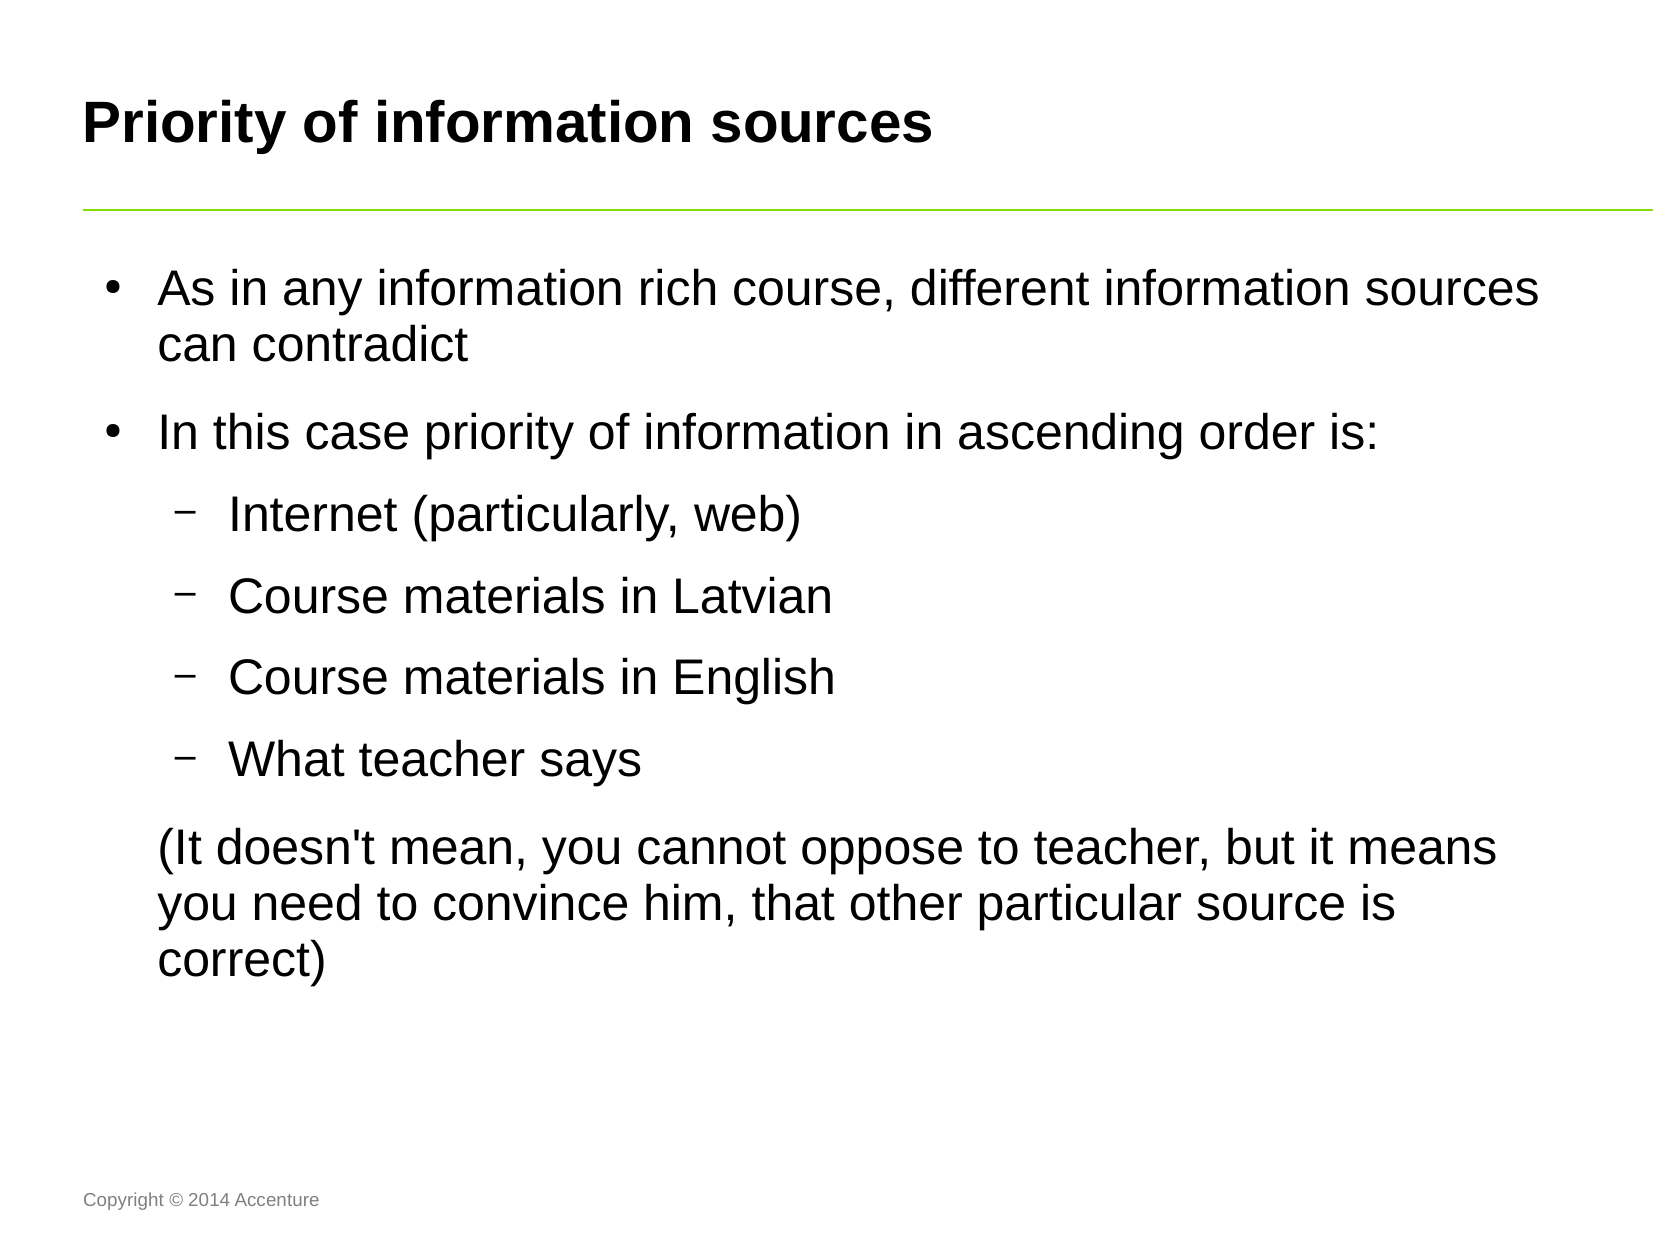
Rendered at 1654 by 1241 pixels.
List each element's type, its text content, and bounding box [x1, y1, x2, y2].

title Priority of information sources [82, 49, 1571, 196]
list As in any information rich course, different information sources can contradict In this case priority of information in ascending order is: Internet (particularly, web) Course materials in Latvian Course materials in English What teacher says (It doesn't mean, you cannot oppose to teacher, but it means you need to convince him, that other particular source is correct) [86, 260, 1575, 1171]
